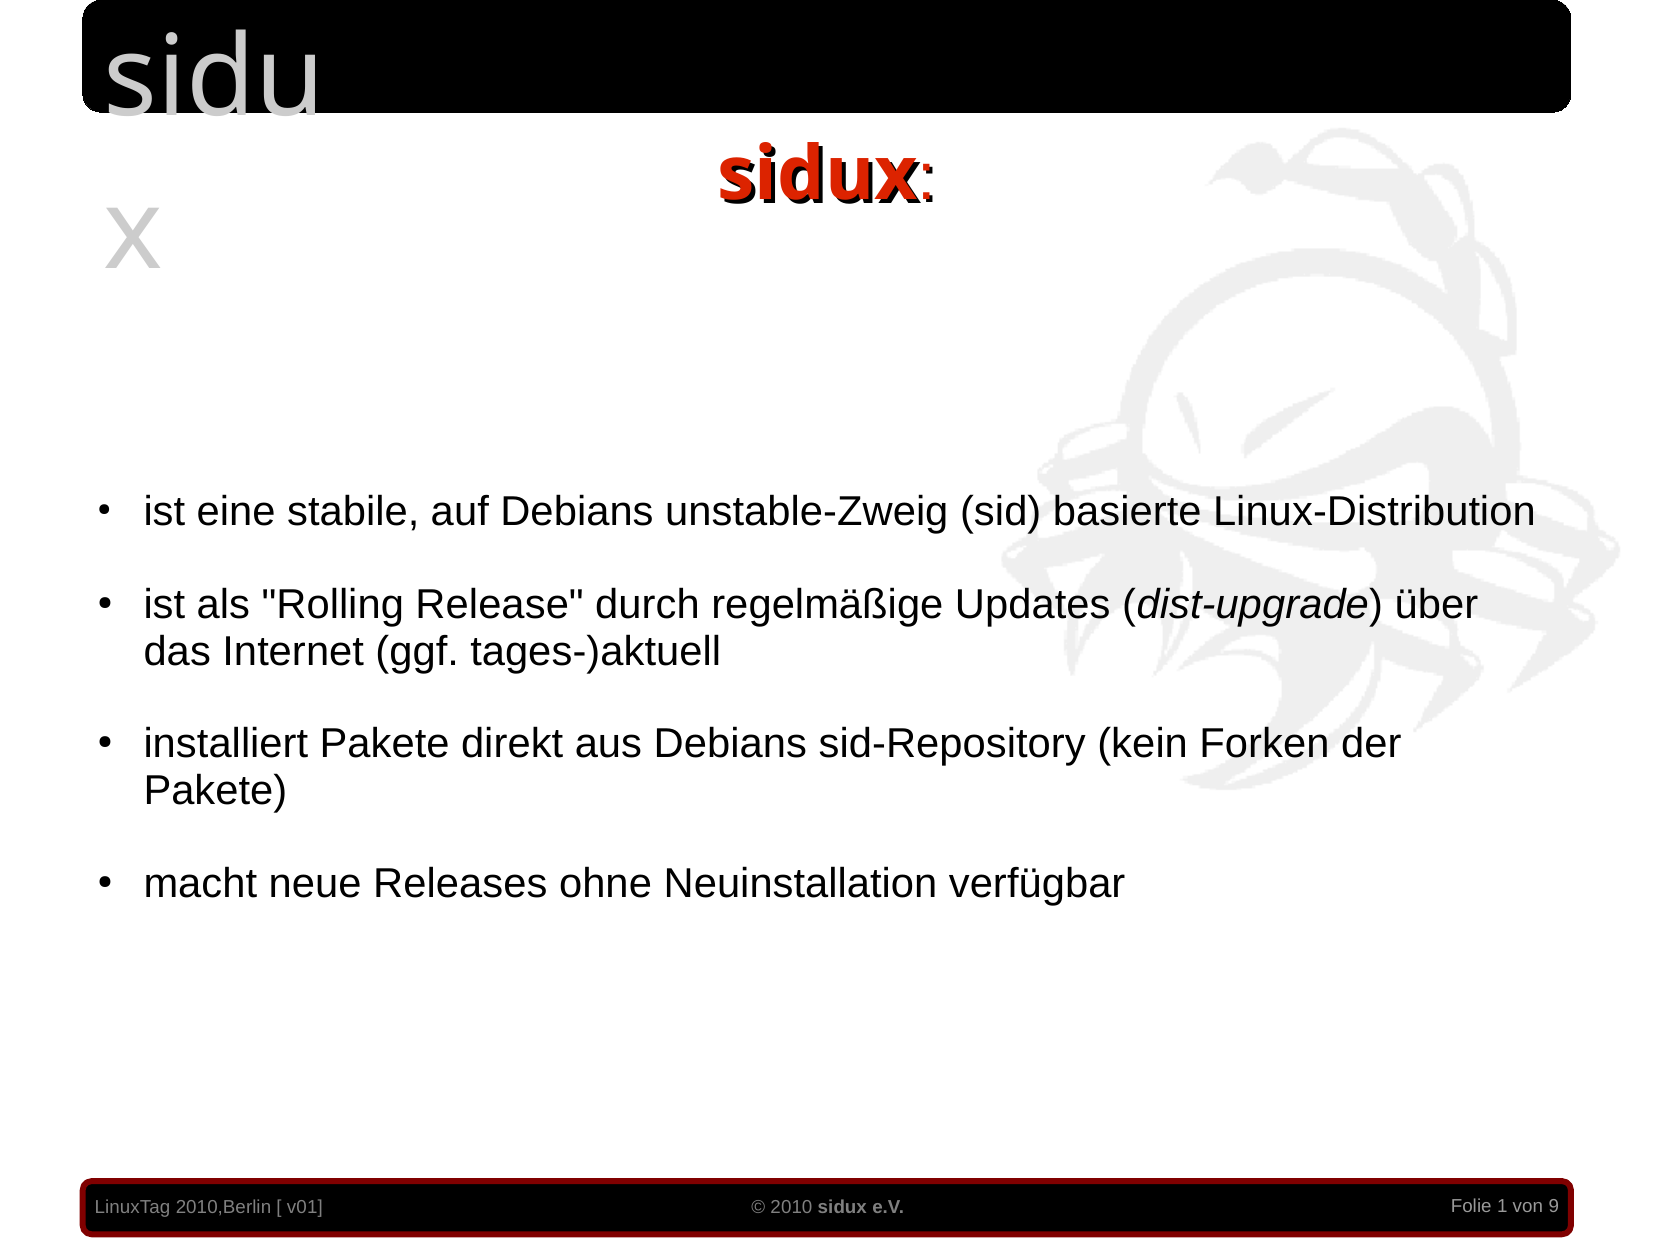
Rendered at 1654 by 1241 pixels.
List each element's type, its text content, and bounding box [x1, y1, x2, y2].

picture [997, 122, 1625, 798]
text_box sidux: [82, 112, 1571, 213]
text_box ist eine stabile, auf Debians unstable-Zweig (sid) basierte Linux-Distribution ist als "Rolling Release" durch regelmäßige Updates (dist-upgrade) über das Internet (ggf. tages-)aktuell installiert Pakete direkt aus Debians sid-Repository (kein Forken der Pakete) macht neue Releases ohne Neuinstallation verfügbar [82, 224, 1571, 1170]
